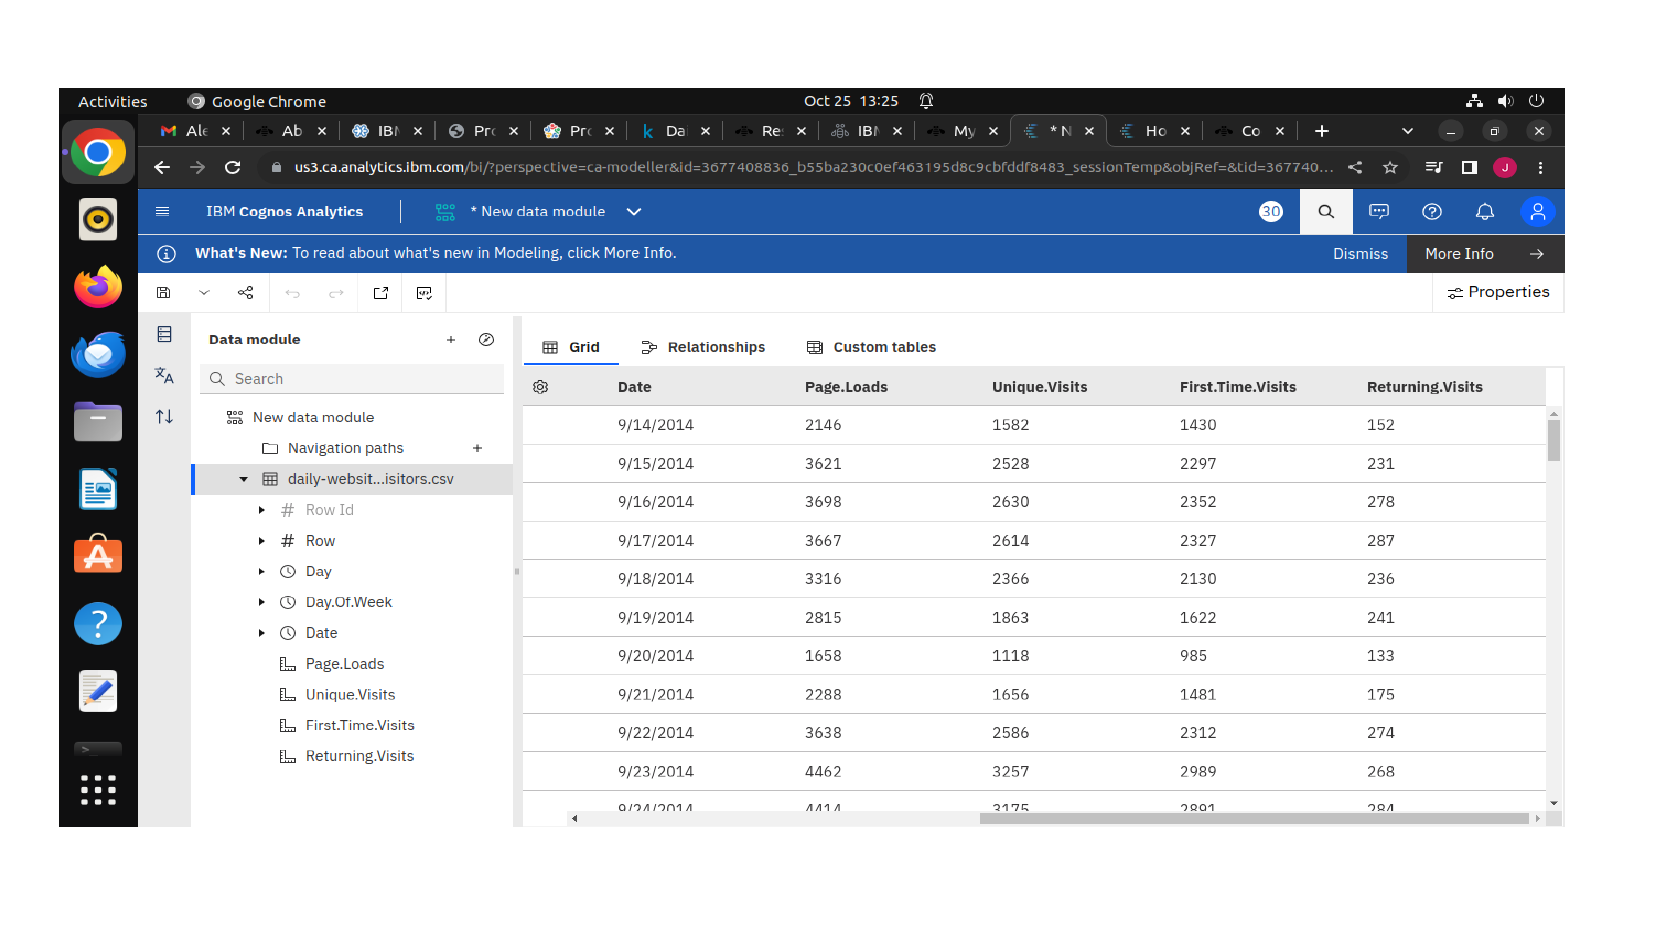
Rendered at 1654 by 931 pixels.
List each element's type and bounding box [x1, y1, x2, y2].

picture [59, 88, 1565, 827]
